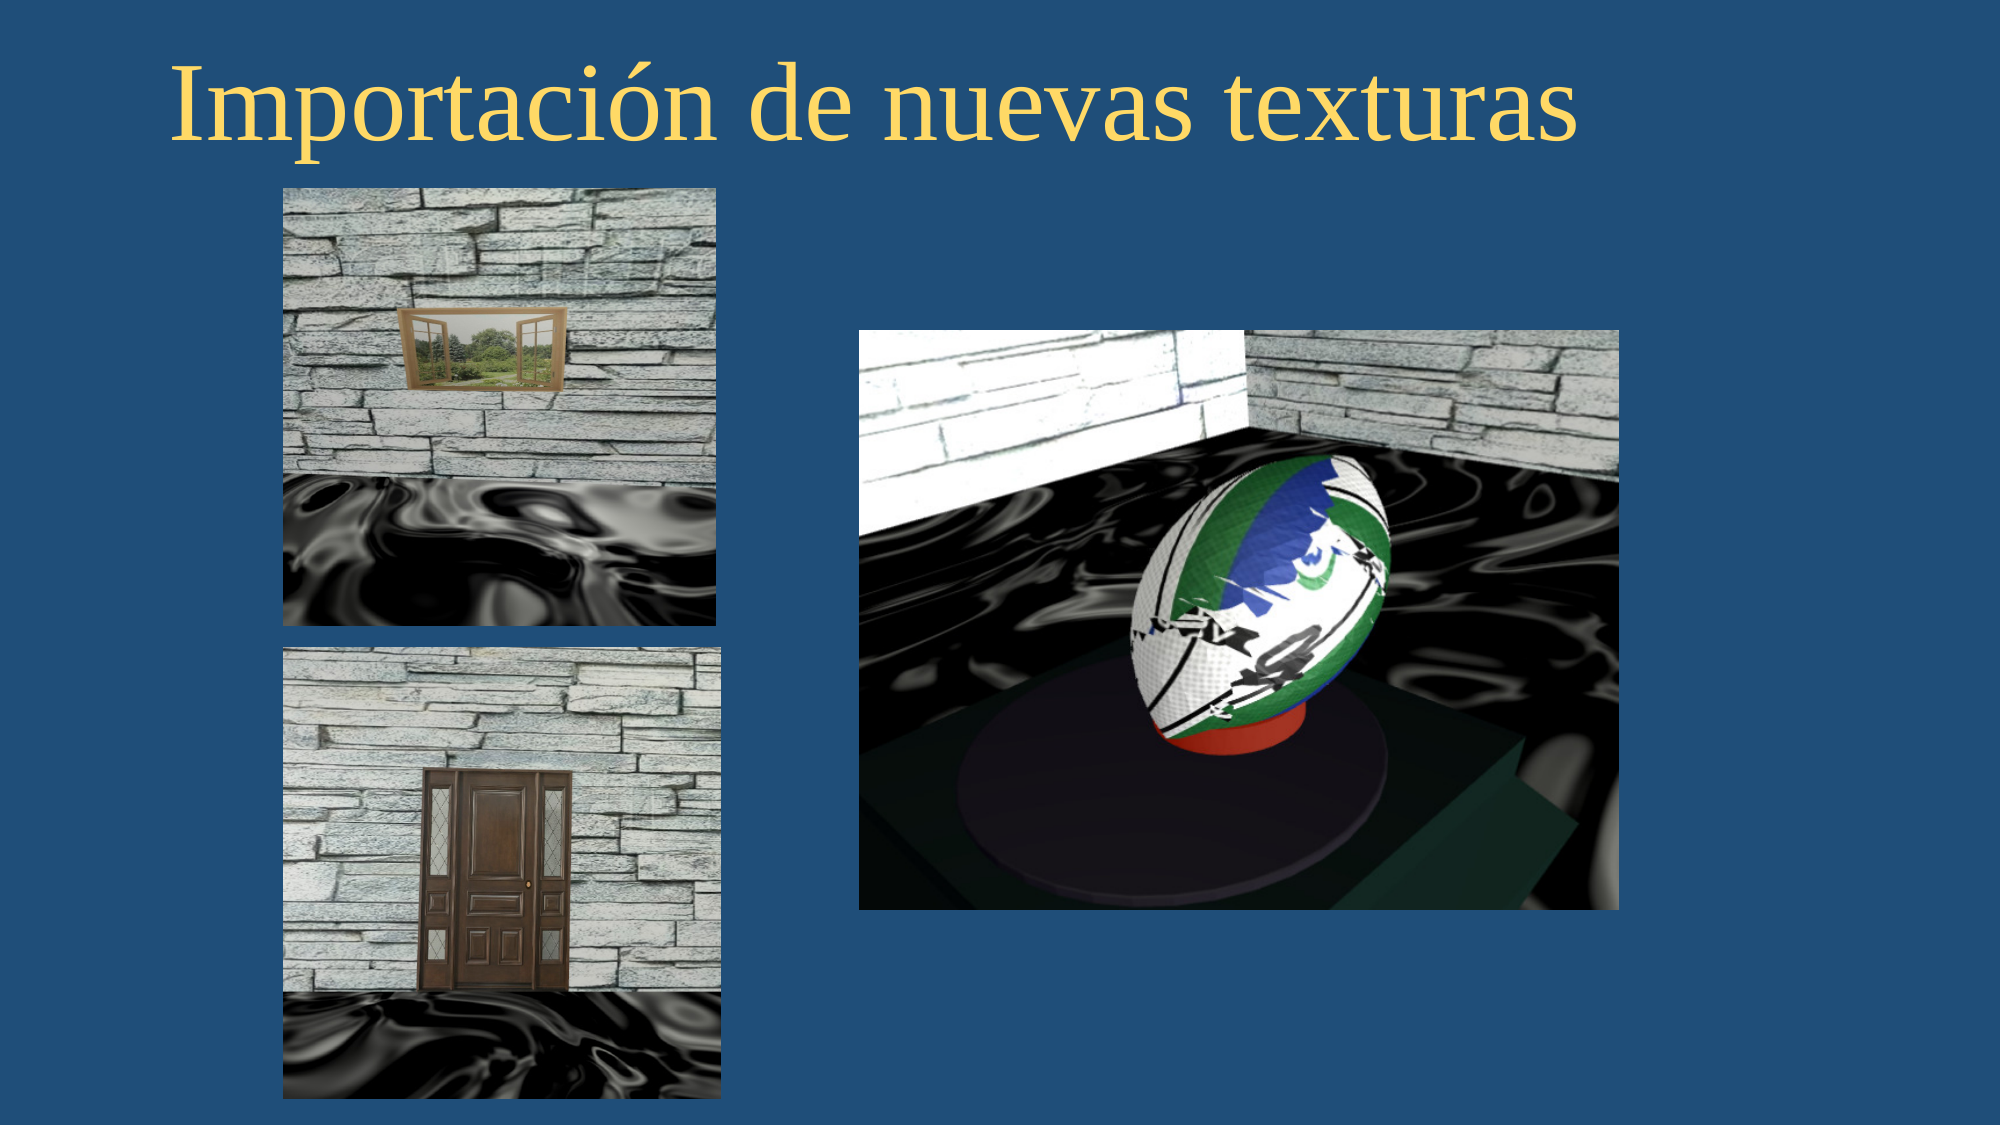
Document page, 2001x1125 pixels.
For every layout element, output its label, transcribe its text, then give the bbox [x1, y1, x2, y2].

picture [283, 188, 716, 626]
title Importación de nuevas texturas [153, 0, 1879, 213]
picture [283, 647, 721, 1099]
picture [859, 330, 1619, 910]
